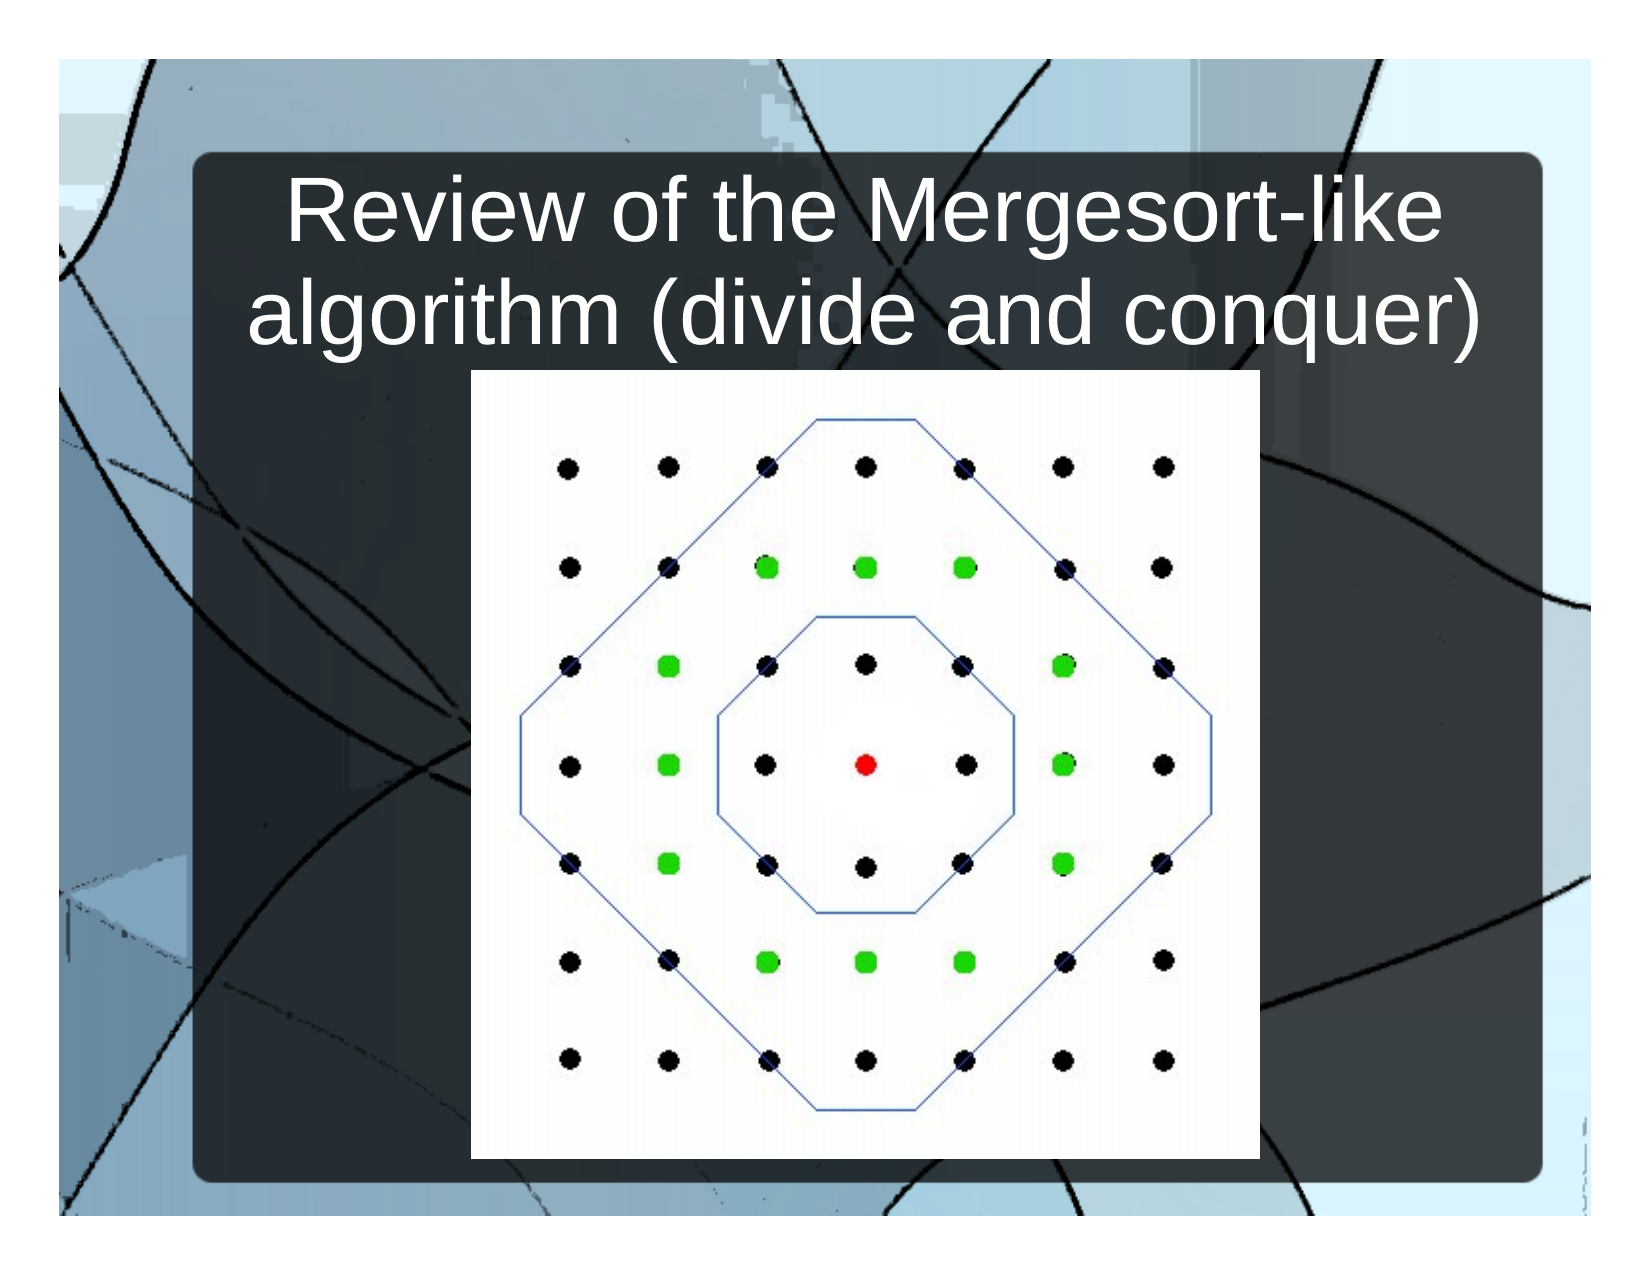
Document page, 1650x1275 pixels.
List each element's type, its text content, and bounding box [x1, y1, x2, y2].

title Review of the Mergesort-like algorithm (divide and conquer) [206, 155, 1526, 367]
picture [59, 59, 1591, 1216]
